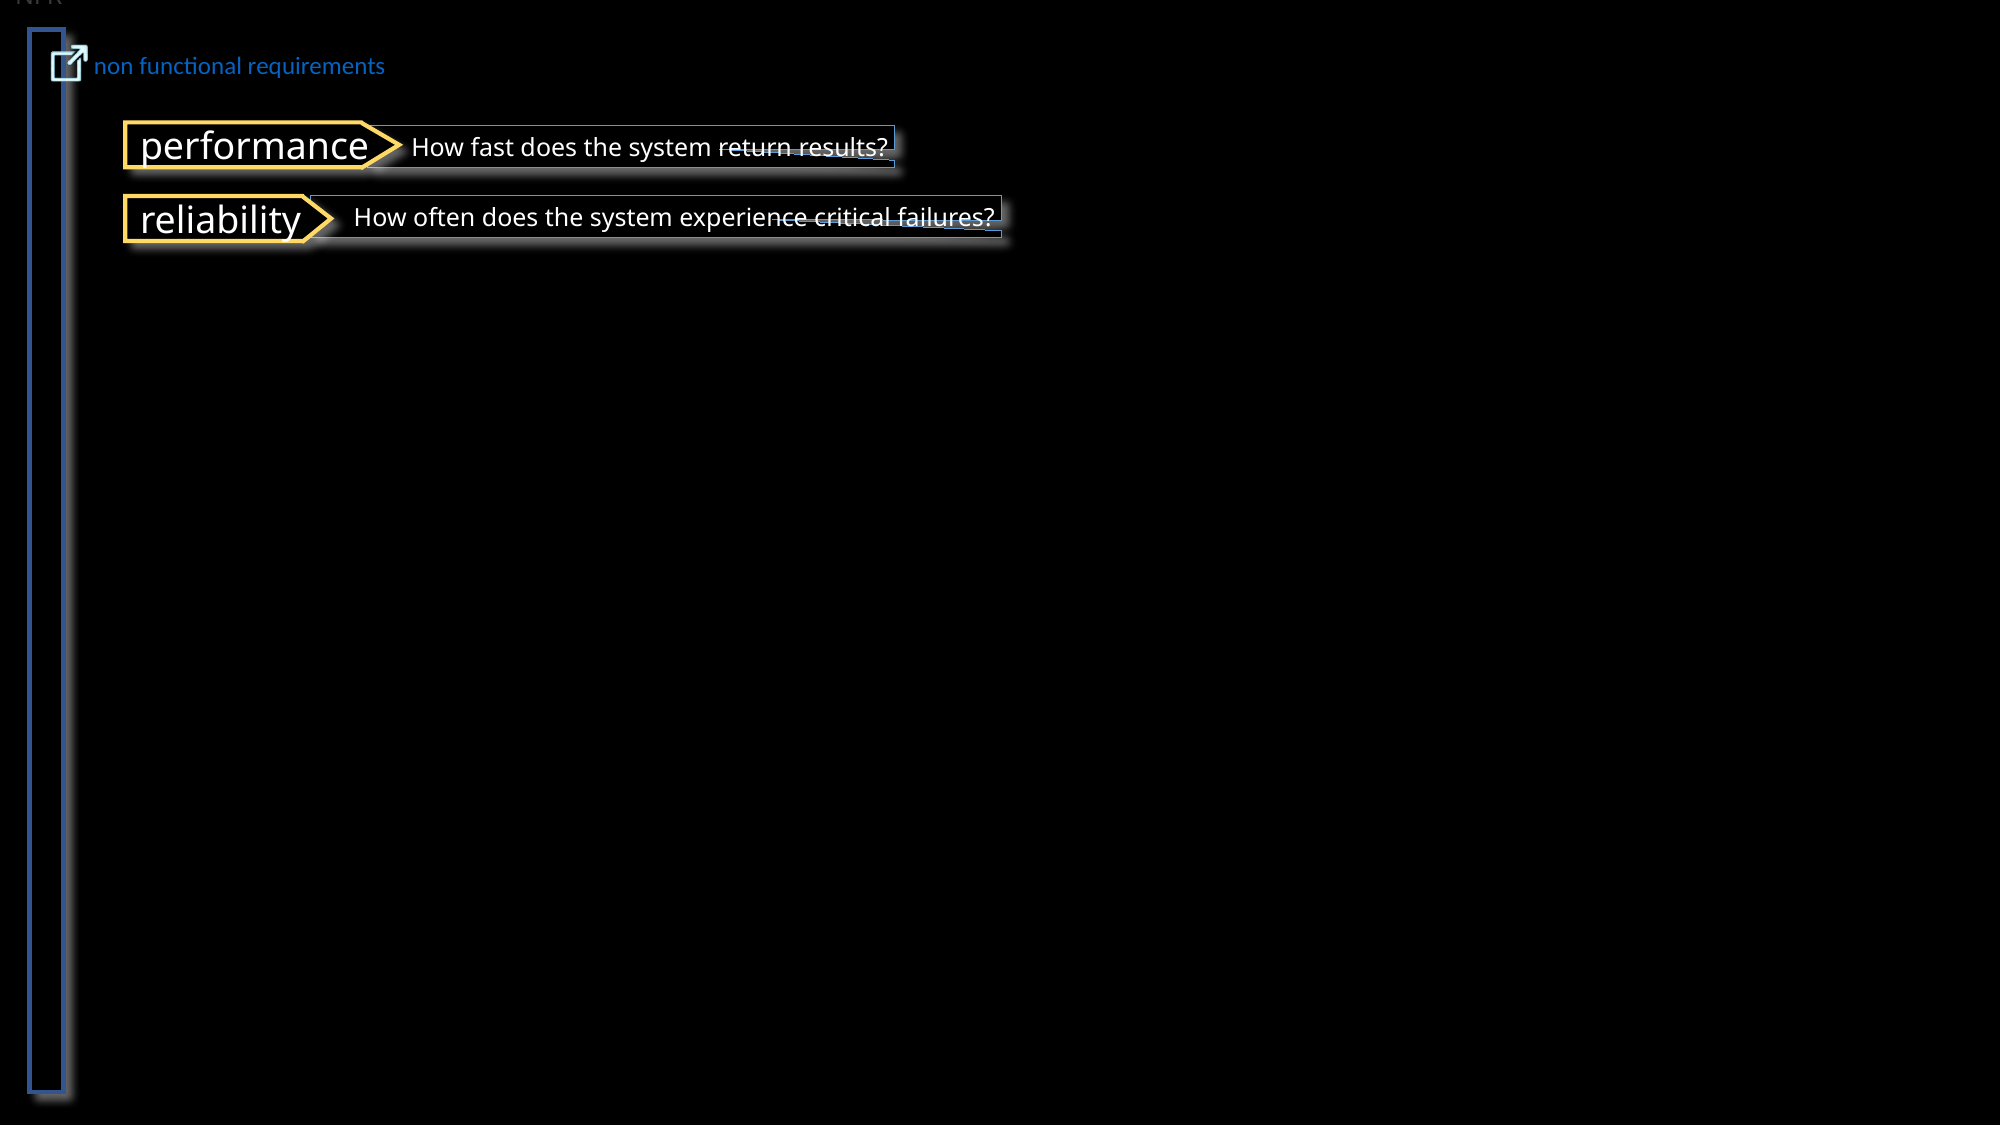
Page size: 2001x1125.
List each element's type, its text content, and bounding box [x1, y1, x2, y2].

text_box reliability [125, 196, 332, 242]
title 2.1 NFR [0, 0, 109, 1125]
text_box [29, 29, 64, 1093]
text_box How fast does the system return results? [367, 125, 895, 168]
text_box How often does the system experience critical failures? [310, 195, 1002, 238]
text_box non functional requirements [79, 42, 401, 88]
picture [46, 40, 92, 86]
text_box performance [125, 122, 400, 168]
